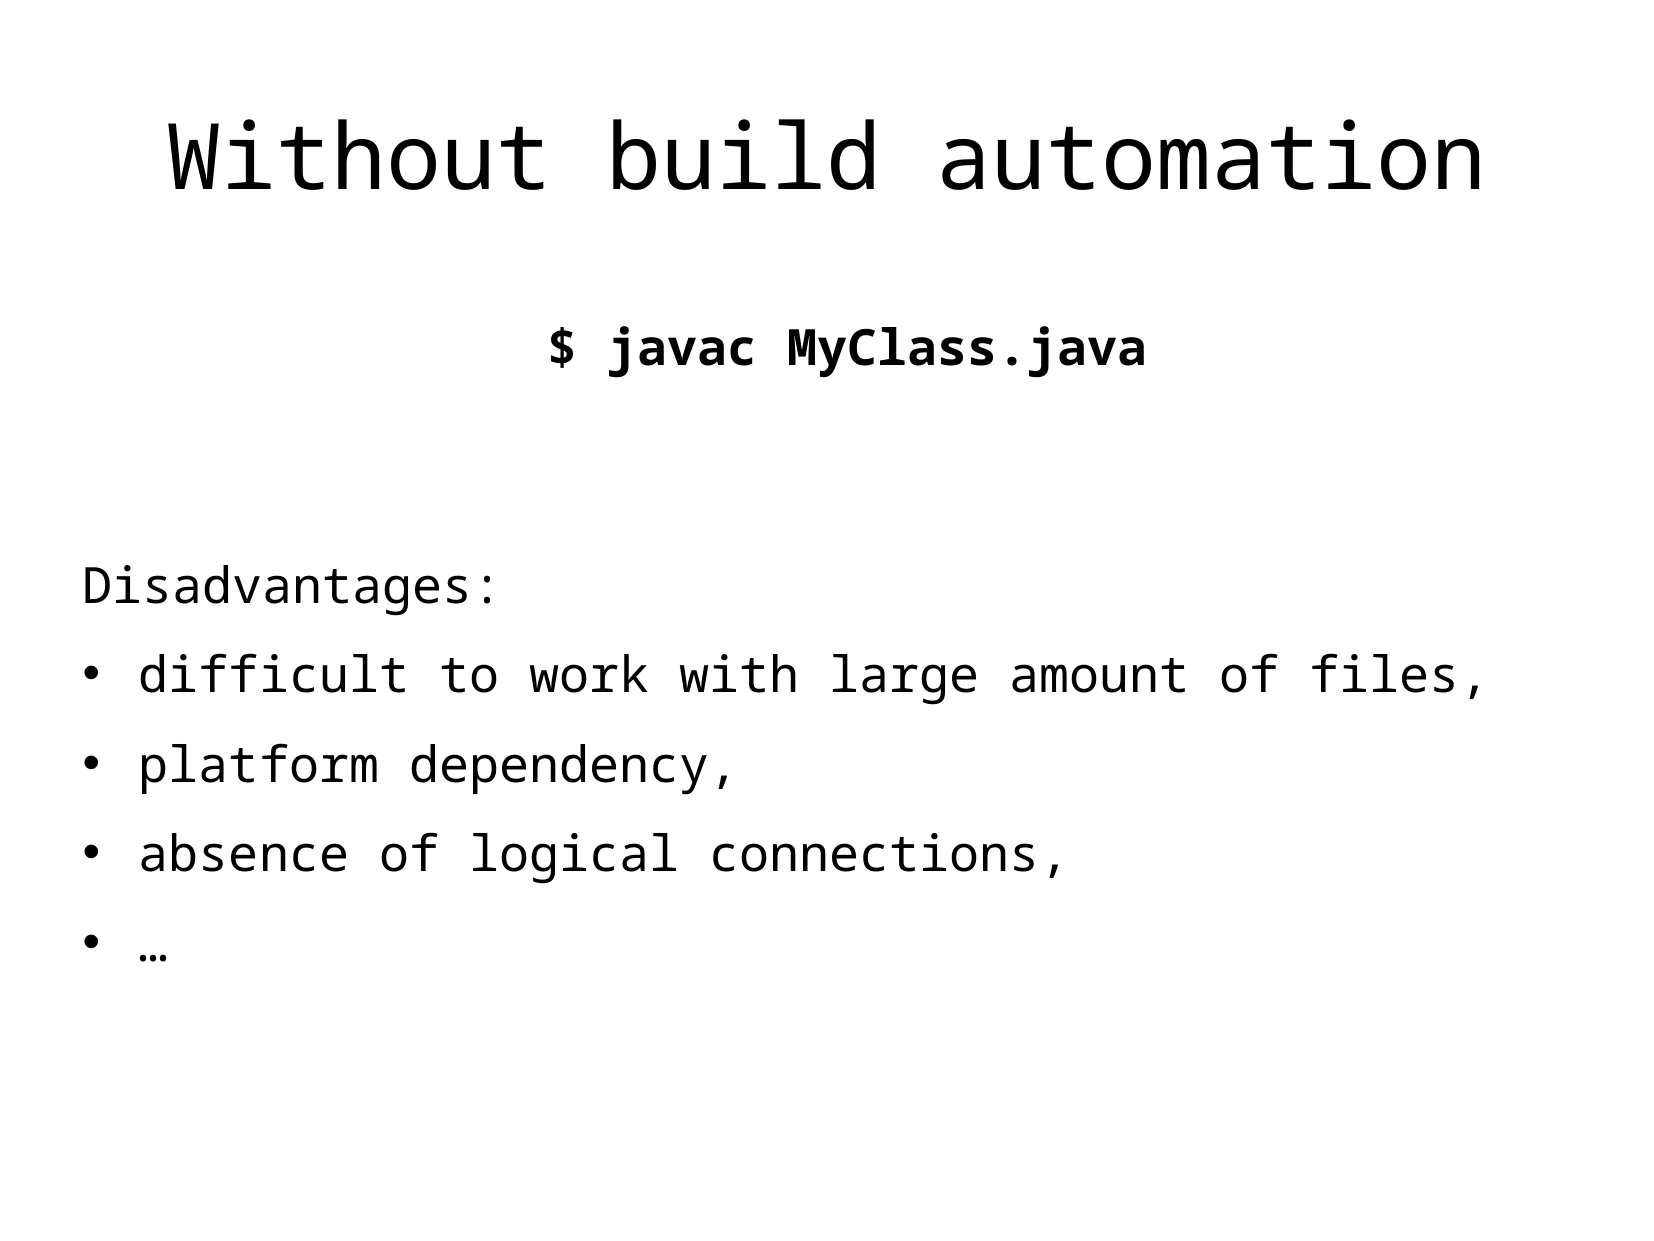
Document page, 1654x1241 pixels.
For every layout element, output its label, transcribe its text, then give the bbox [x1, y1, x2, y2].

title Without build automation [82, 49, 1571, 257]
list Disadvantages: difficult to work with large amount of files, platform dependency, absence of logical connections, … [82, 553, 1571, 1049]
text_box $ javac MyClass.java [547, 315, 1276, 405]
